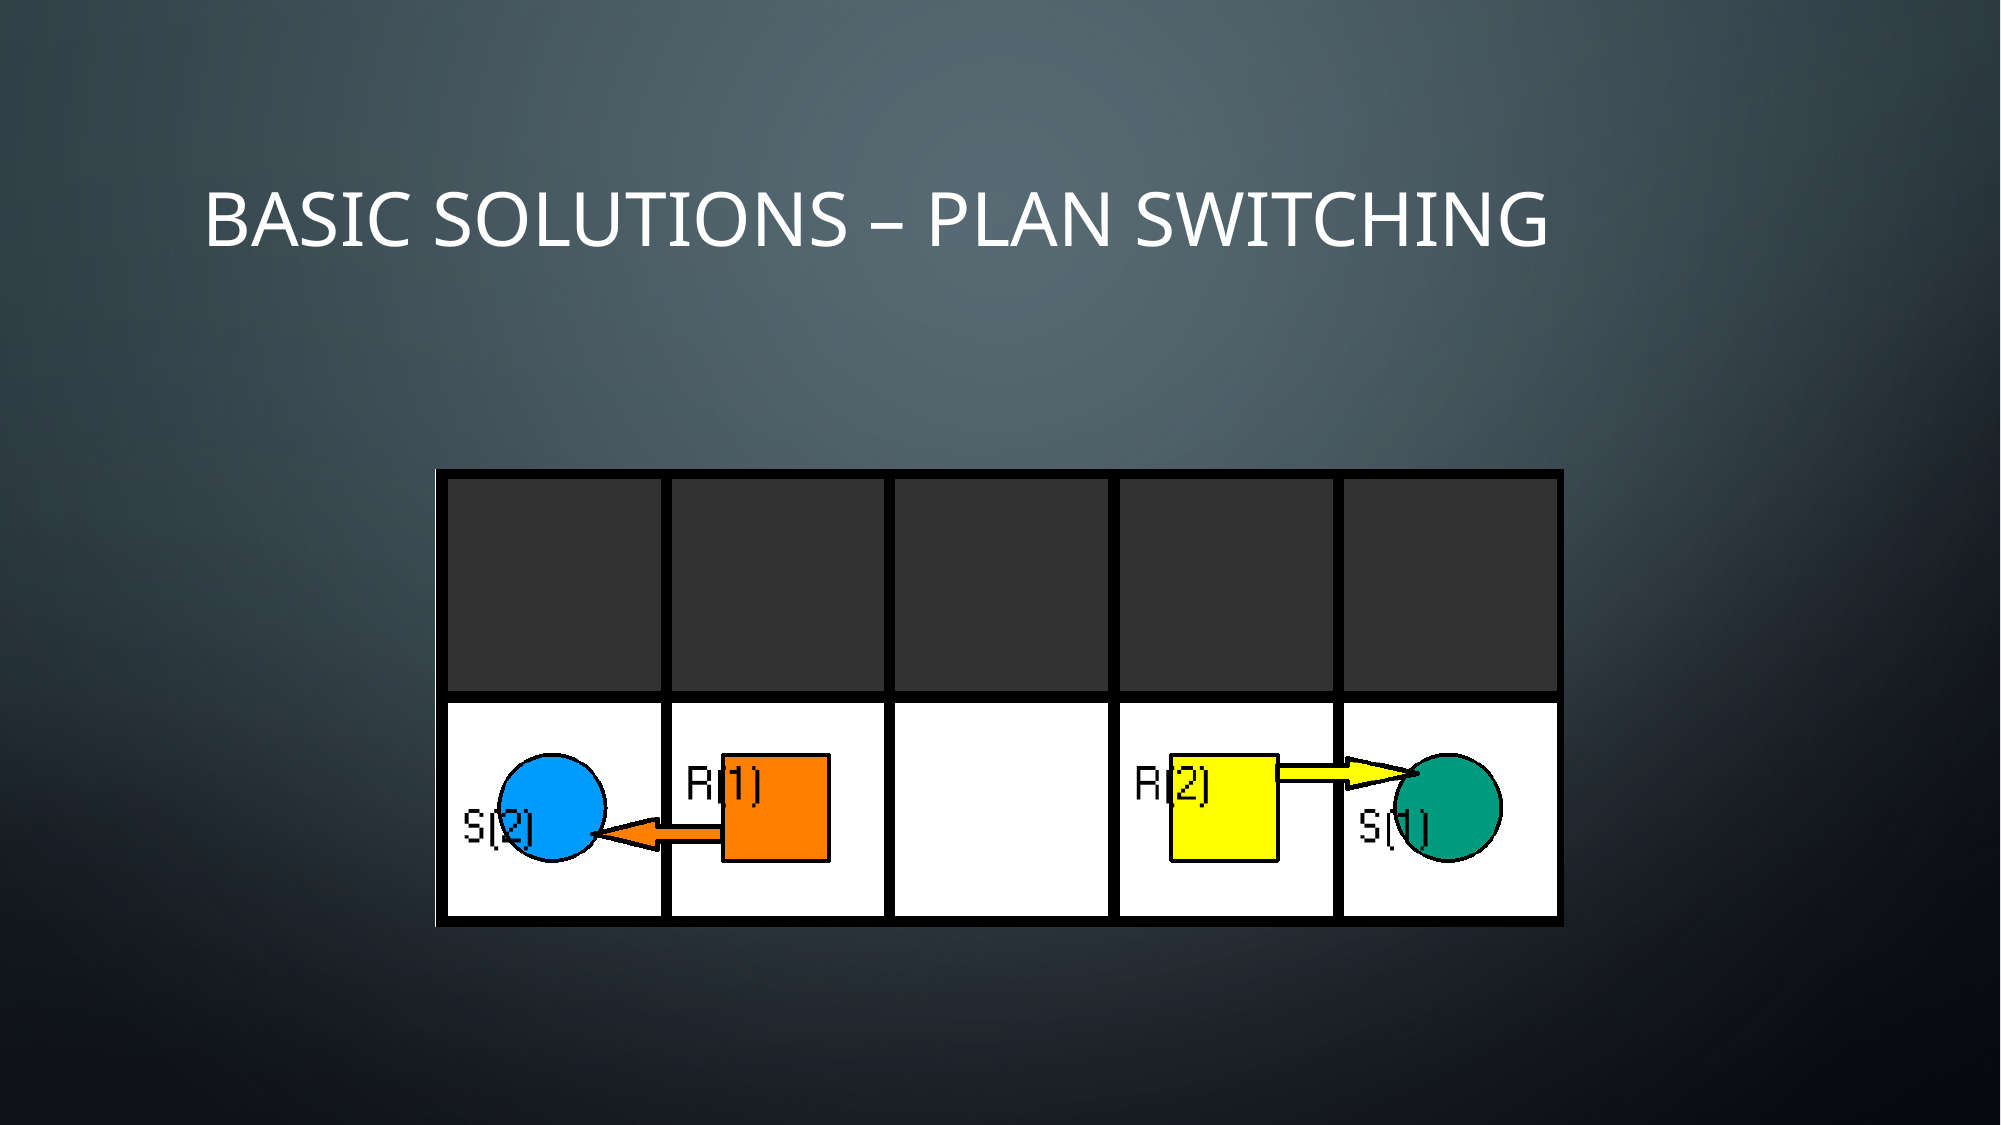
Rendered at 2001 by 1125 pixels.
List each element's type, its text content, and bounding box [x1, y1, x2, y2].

picture [0, 0, 2001, 1125]
title Basic Solutions – Plan switching [187, 101, 1813, 344]
